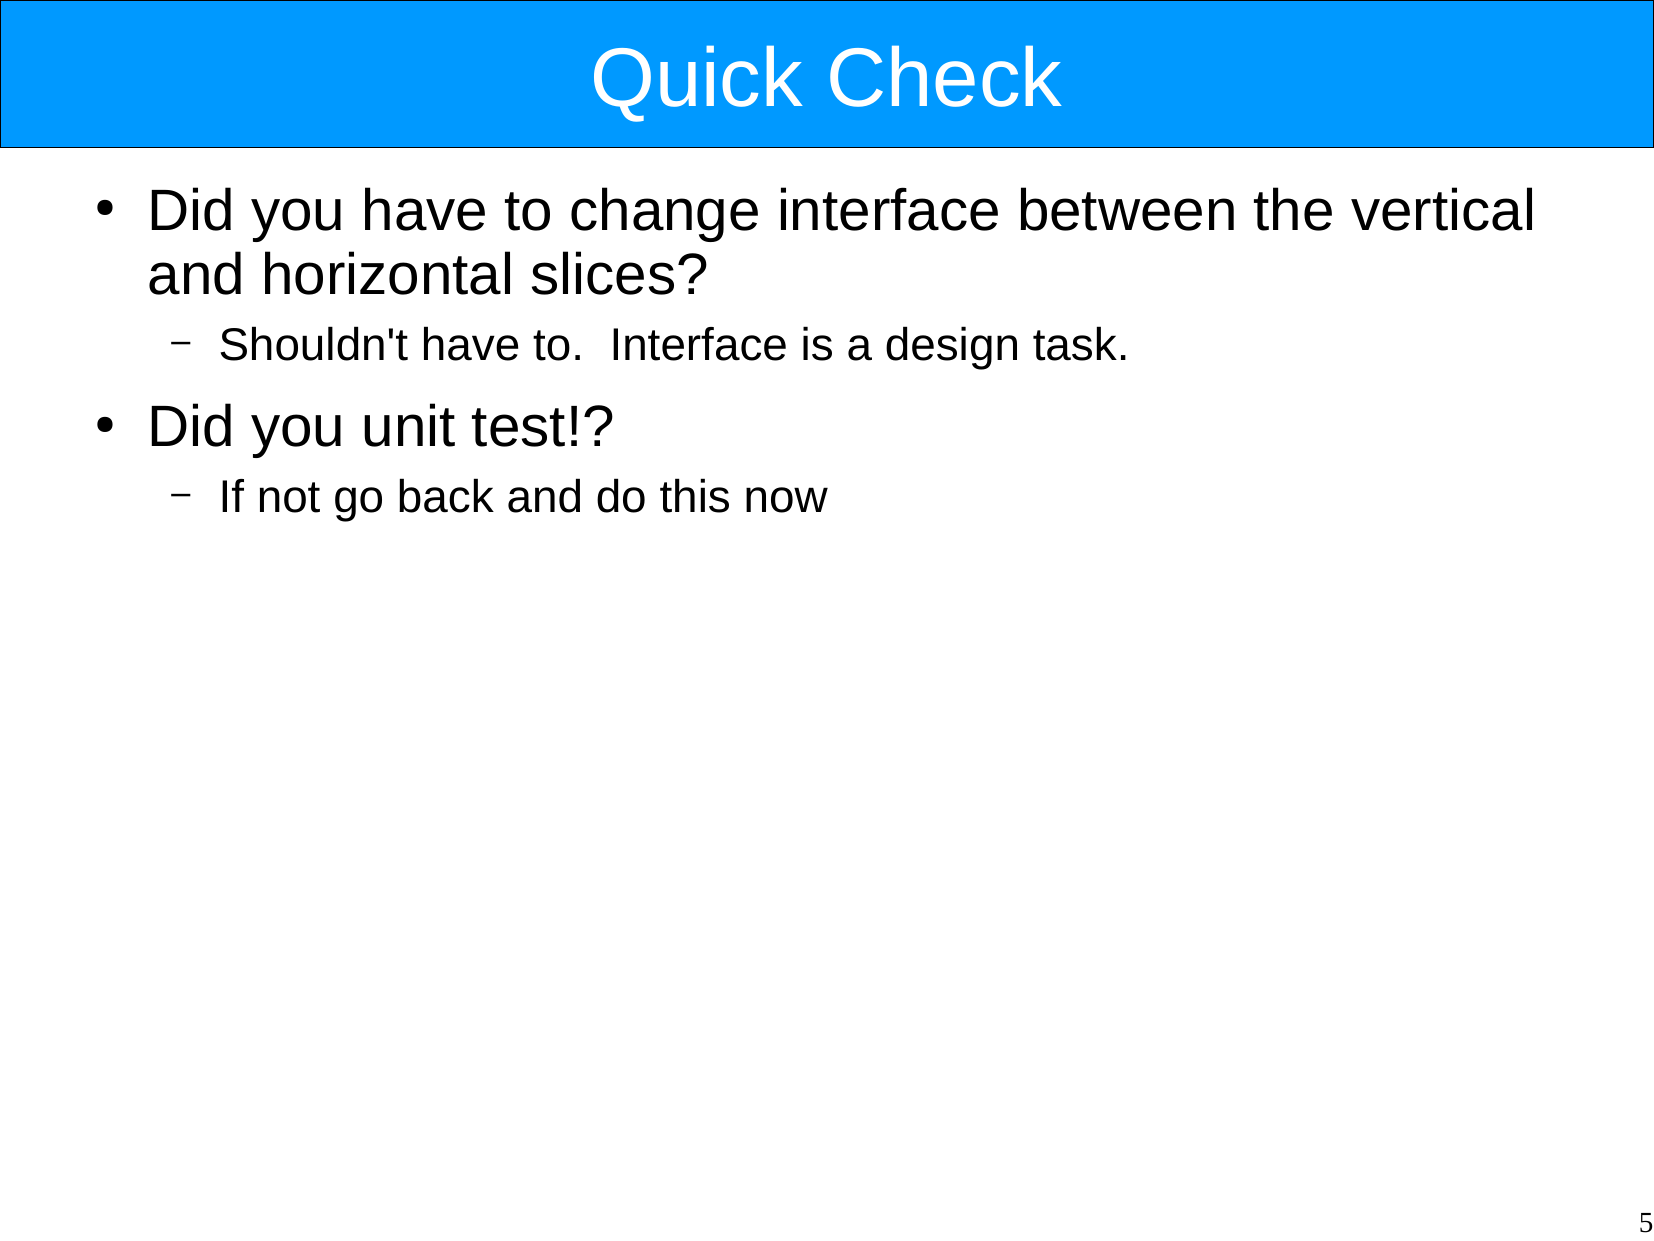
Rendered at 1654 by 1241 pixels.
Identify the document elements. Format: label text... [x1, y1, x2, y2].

title Quick Check [82, 21, 1571, 135]
list Did you have to change interface between the vertical and horizontal slices? Shouldn't have to. Interface is a design task. Did you unit test!? If not go back and do this now [76, 177, 1565, 1196]
